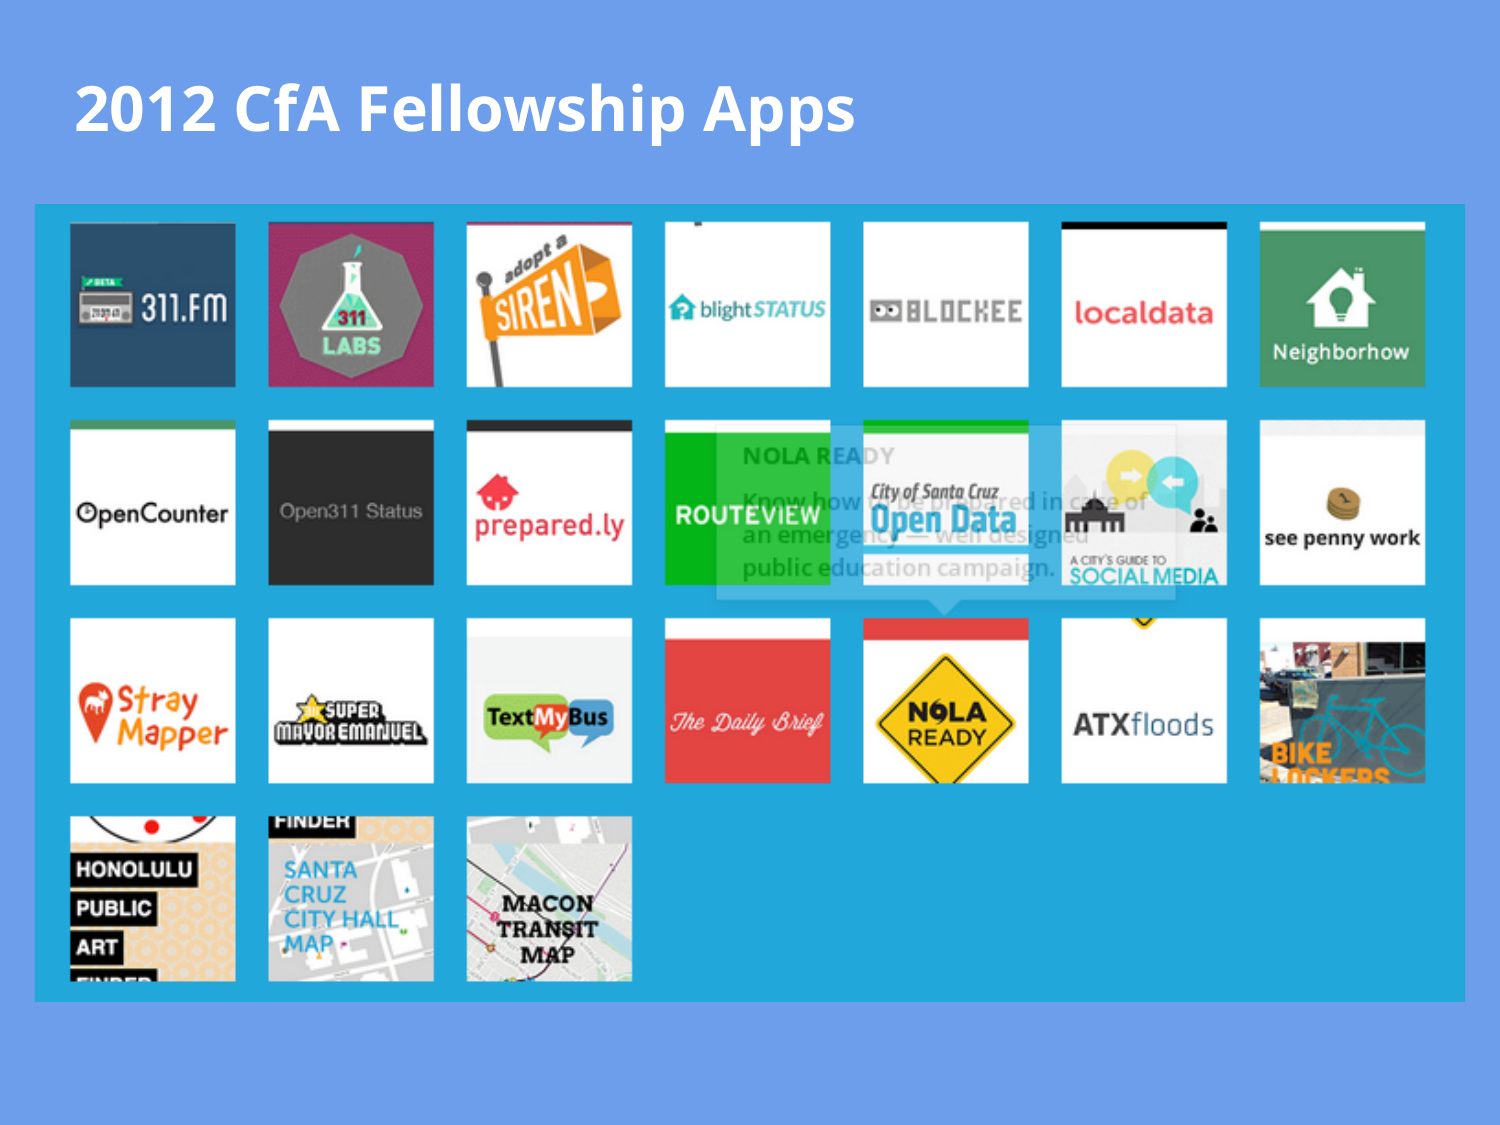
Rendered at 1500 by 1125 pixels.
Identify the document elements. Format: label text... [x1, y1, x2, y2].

text_box [34, 204, 1466, 1002]
text_box 2012 CfA Fellowship Apps [59, 53, 878, 205]
